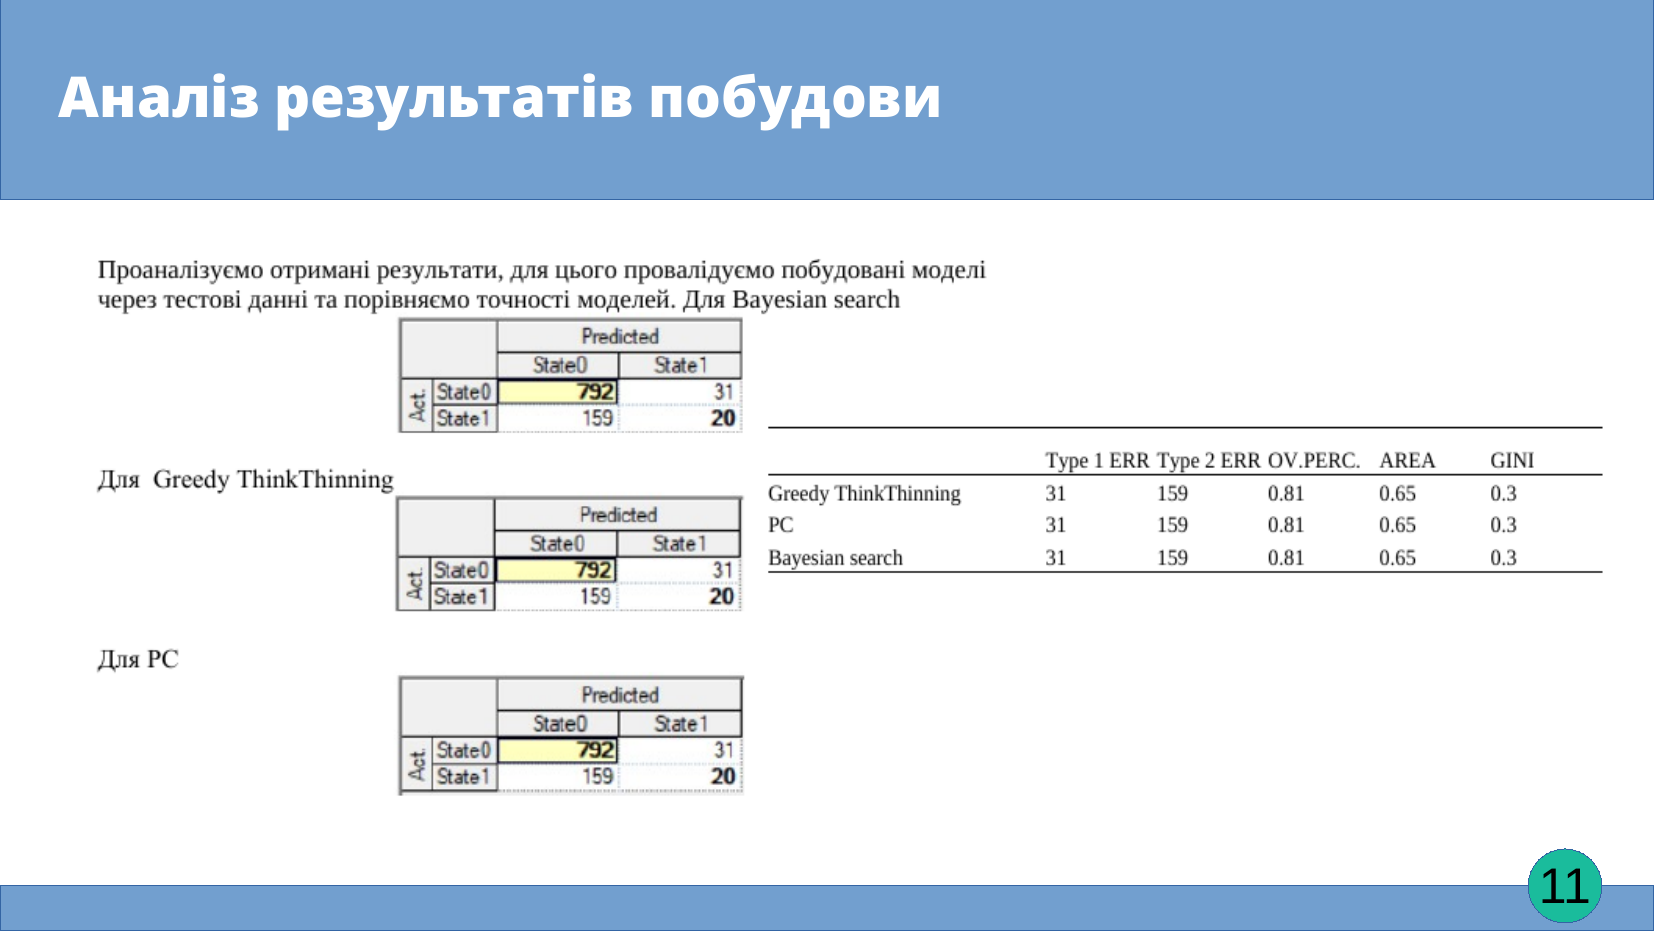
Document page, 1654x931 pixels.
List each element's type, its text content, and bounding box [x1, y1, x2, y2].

title Аналіз результатів побудови [59, 37, 1595, 155]
picture [80, 236, 1654, 810]
